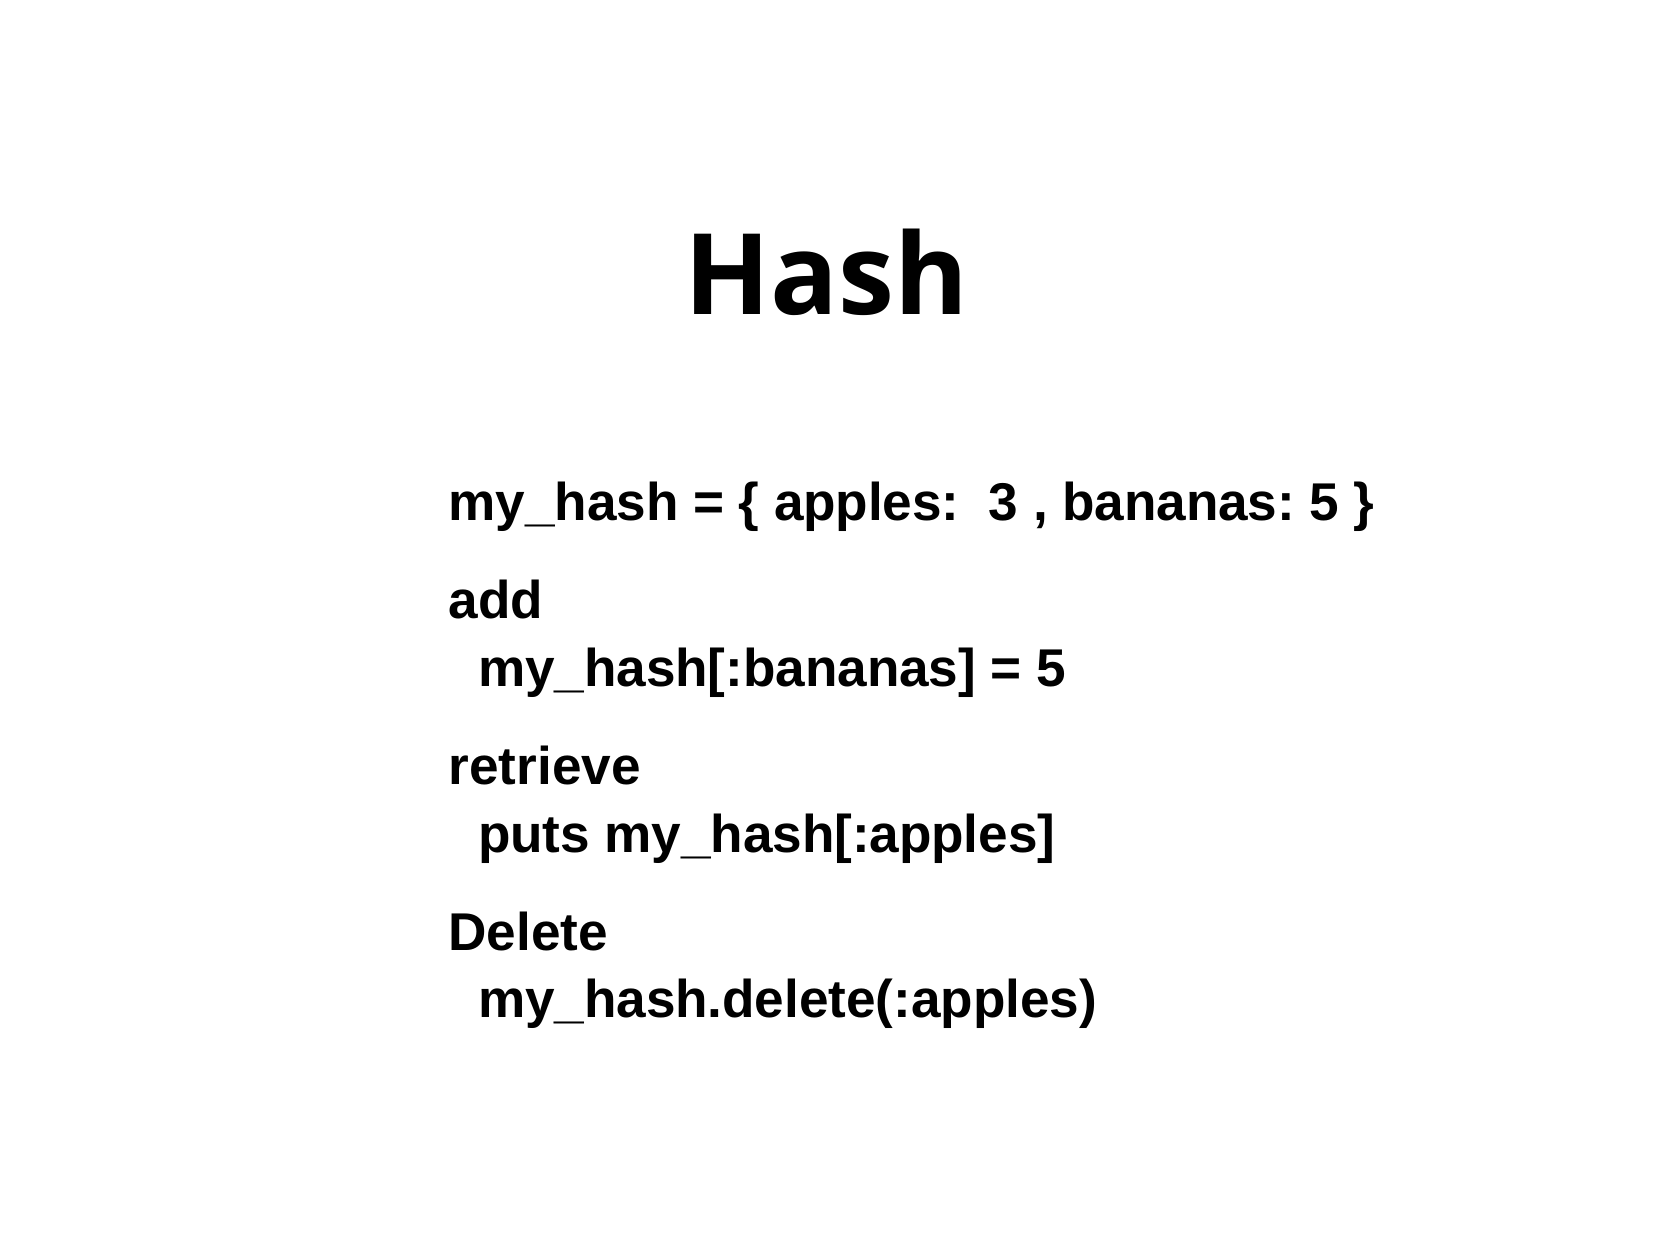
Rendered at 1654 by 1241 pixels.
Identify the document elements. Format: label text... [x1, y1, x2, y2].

list my_hash = { apples: 3 , bananas: 5 } add my_hash[:bananas] = 5 retrieve puts my_hash[:apples] Delete my_hash.delete(:apples) [448, 472, 1418, 1040]
title Hash [82, 167, 1571, 375]
